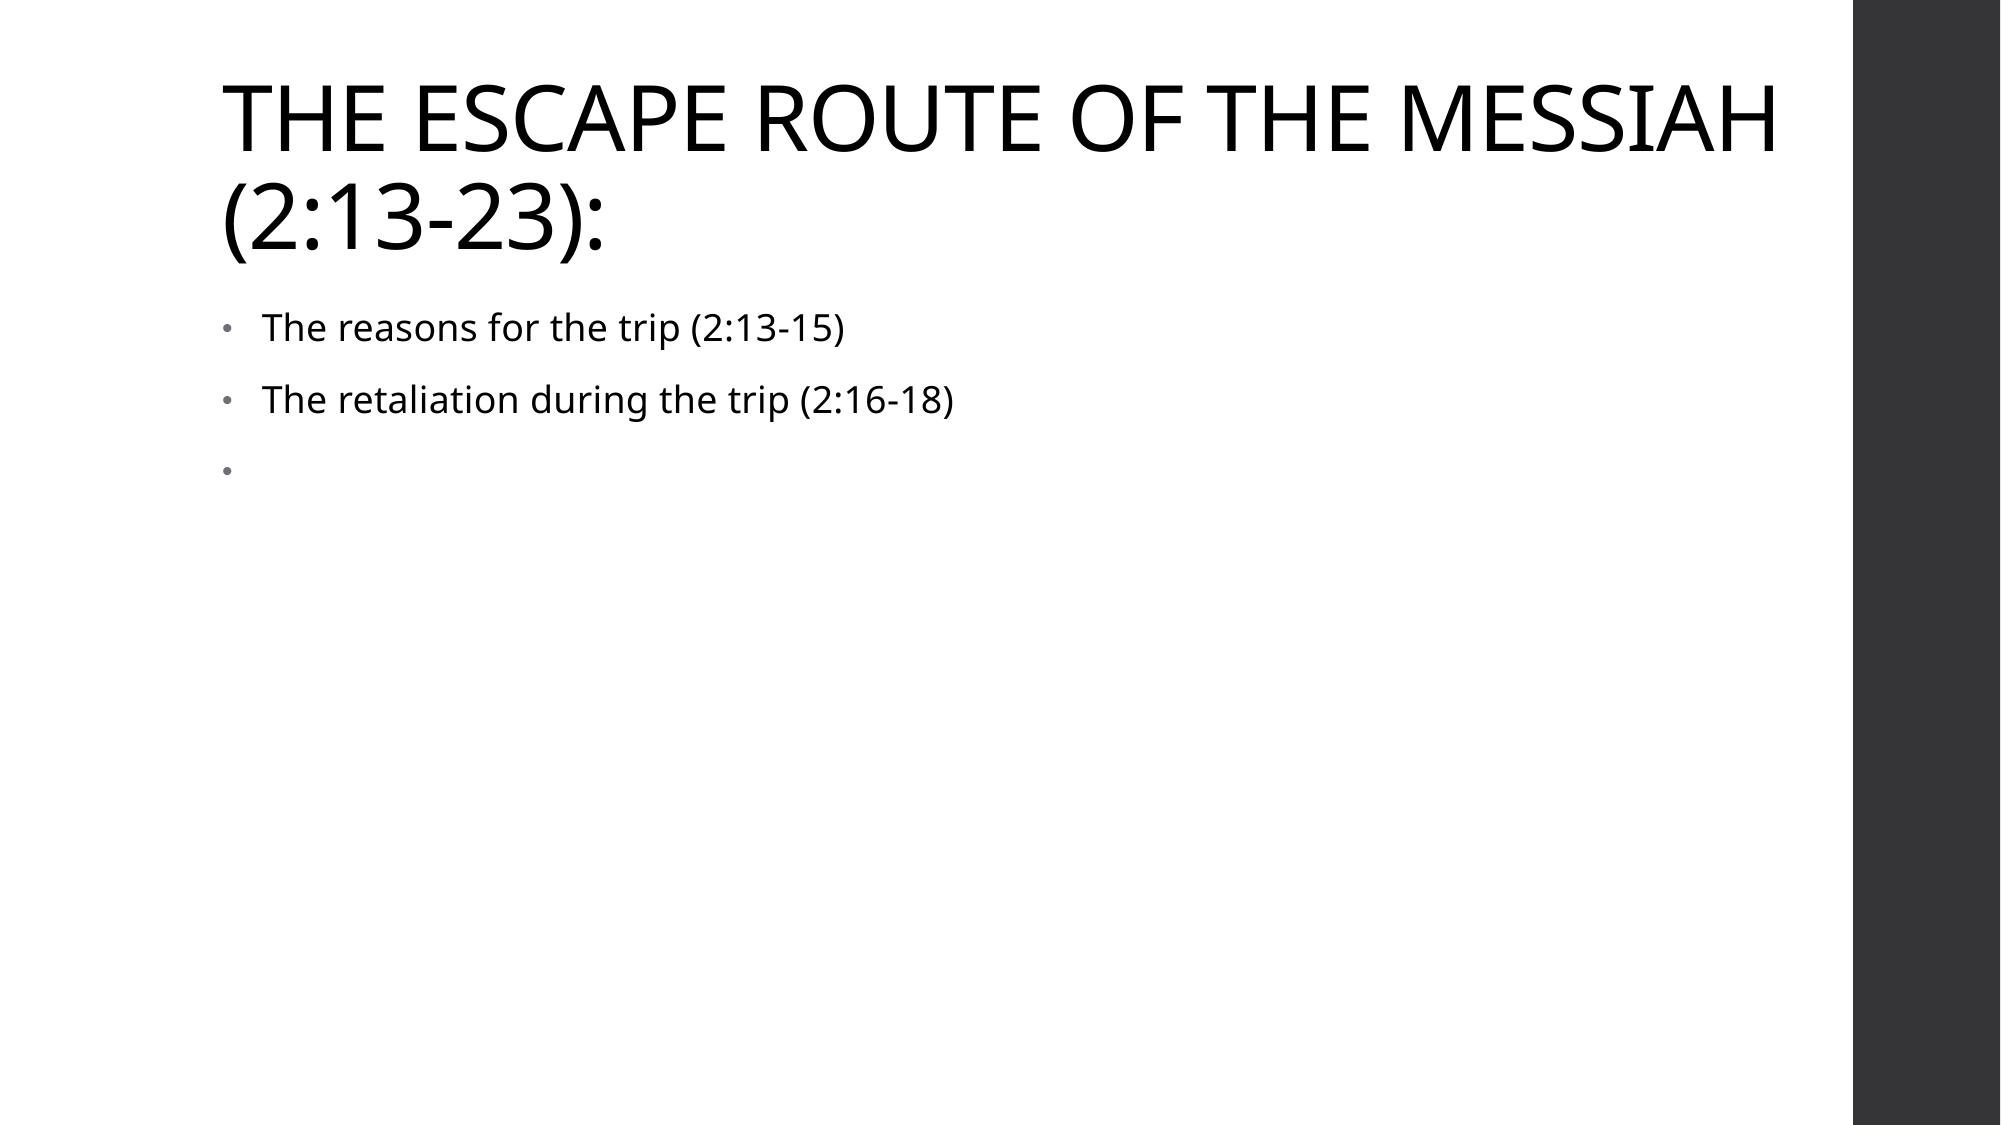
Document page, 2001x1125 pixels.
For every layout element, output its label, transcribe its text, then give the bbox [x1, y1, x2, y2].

list The reasons for the trip (2:13-15) The retaliation during the trip (2:16-18) [206, 299, 1617, 1014]
title THE ESCAPE ROUTE OF THE MESSIAH (2:13-23): [206, 60, 1797, 278]
